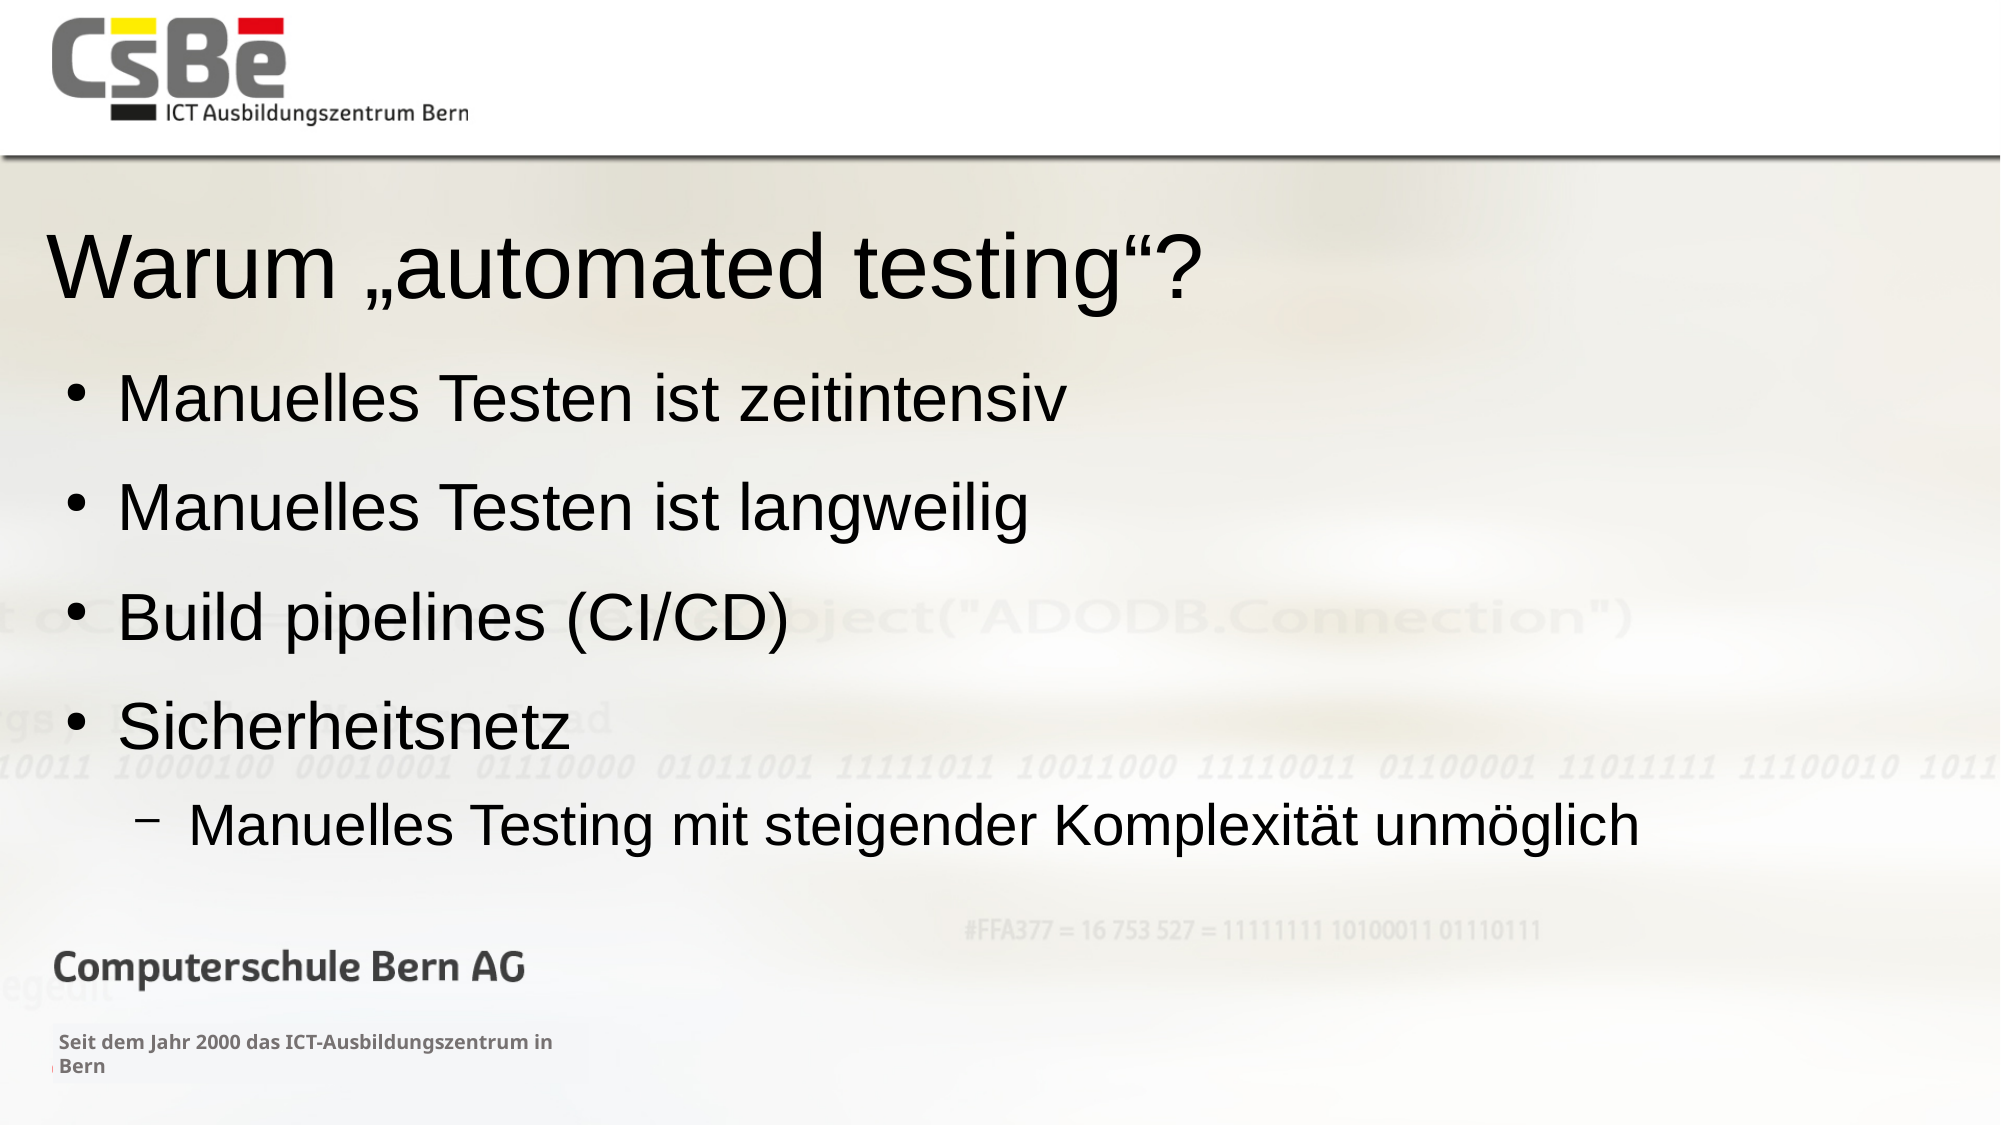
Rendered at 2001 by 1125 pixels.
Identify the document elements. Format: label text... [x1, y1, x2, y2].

picture [0, 0, 2001, 1125]
list Manuelles Testen ist zeitintensiv Manuelles Testen ist langweilig Build pipelines (CI/CD) Sicherheitsnetz Manuelles Testing mit steigender Komplexität unmöglich [46, 355, 1920, 886]
list Warum „automated testing“? [46, 206, 1920, 355]
